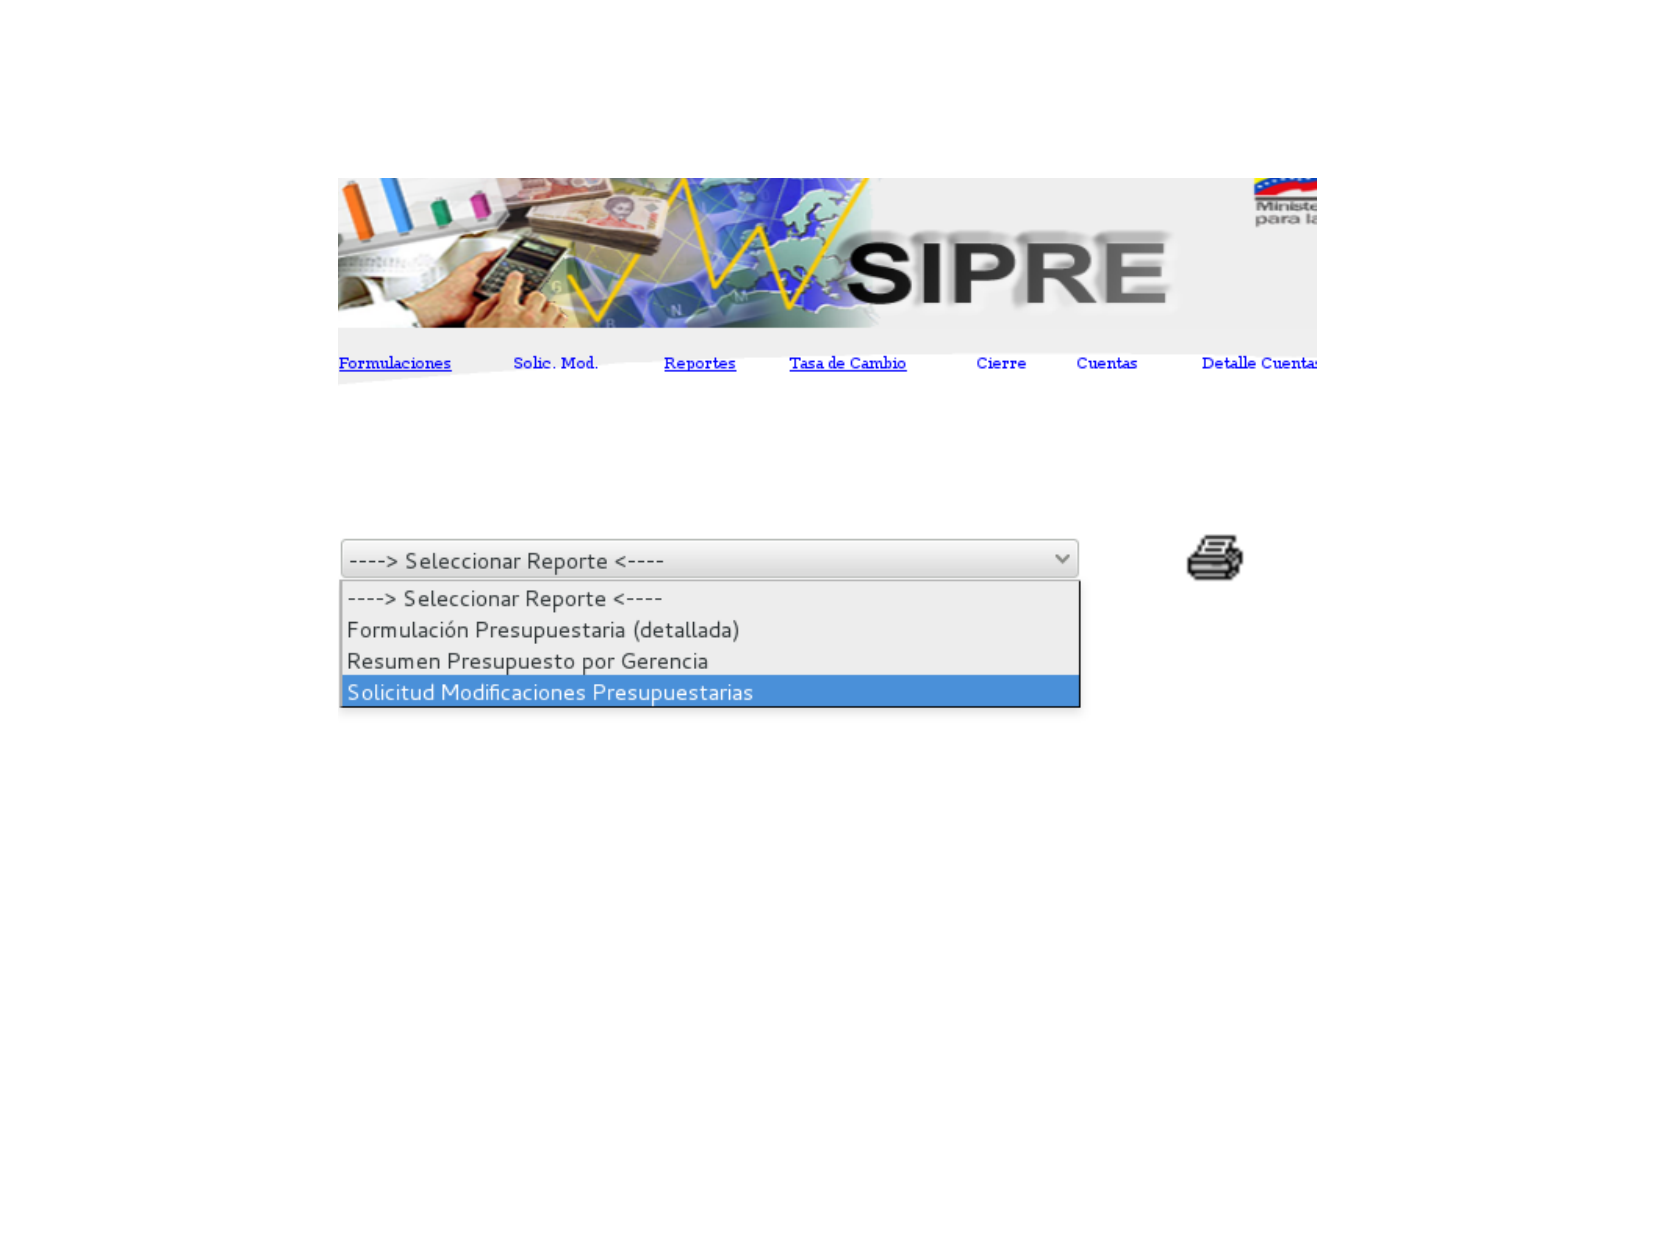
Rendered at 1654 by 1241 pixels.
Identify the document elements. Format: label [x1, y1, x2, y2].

picture [338, 178, 1317, 916]
